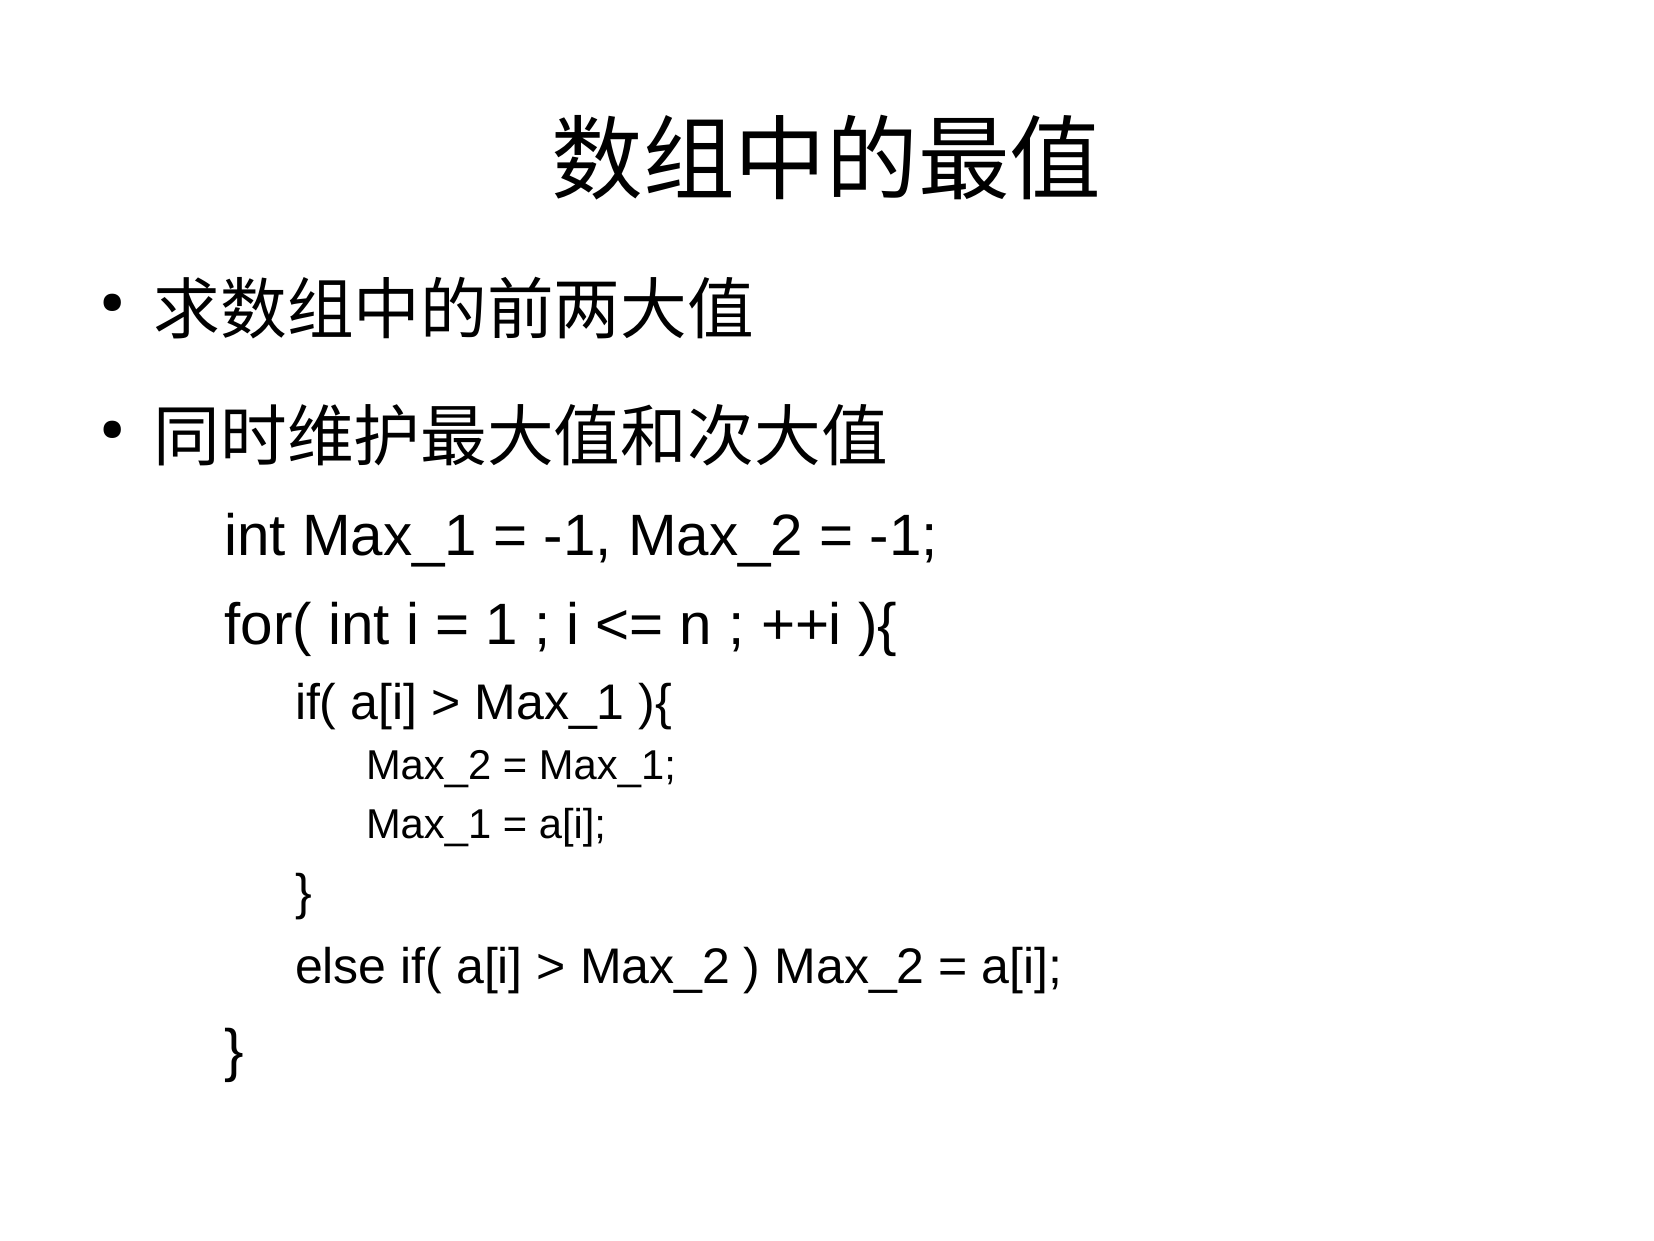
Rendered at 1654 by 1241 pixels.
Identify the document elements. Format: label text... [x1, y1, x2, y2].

title 数组中的最值 [82, 49, 1571, 256]
list 求数组中的前两大值 同时维护最大值和次大值 int Max_1 = -1, Max_2 = -1; for( int i = 1 ; i <= n ; ++i ){ if( a[i] > Max_1 ){ Max_2 = Max_1; Max_1 = a[i]; } else if( a[i] > Max_2 ) Max_2 = a[i]; } [82, 256, 1571, 1205]
